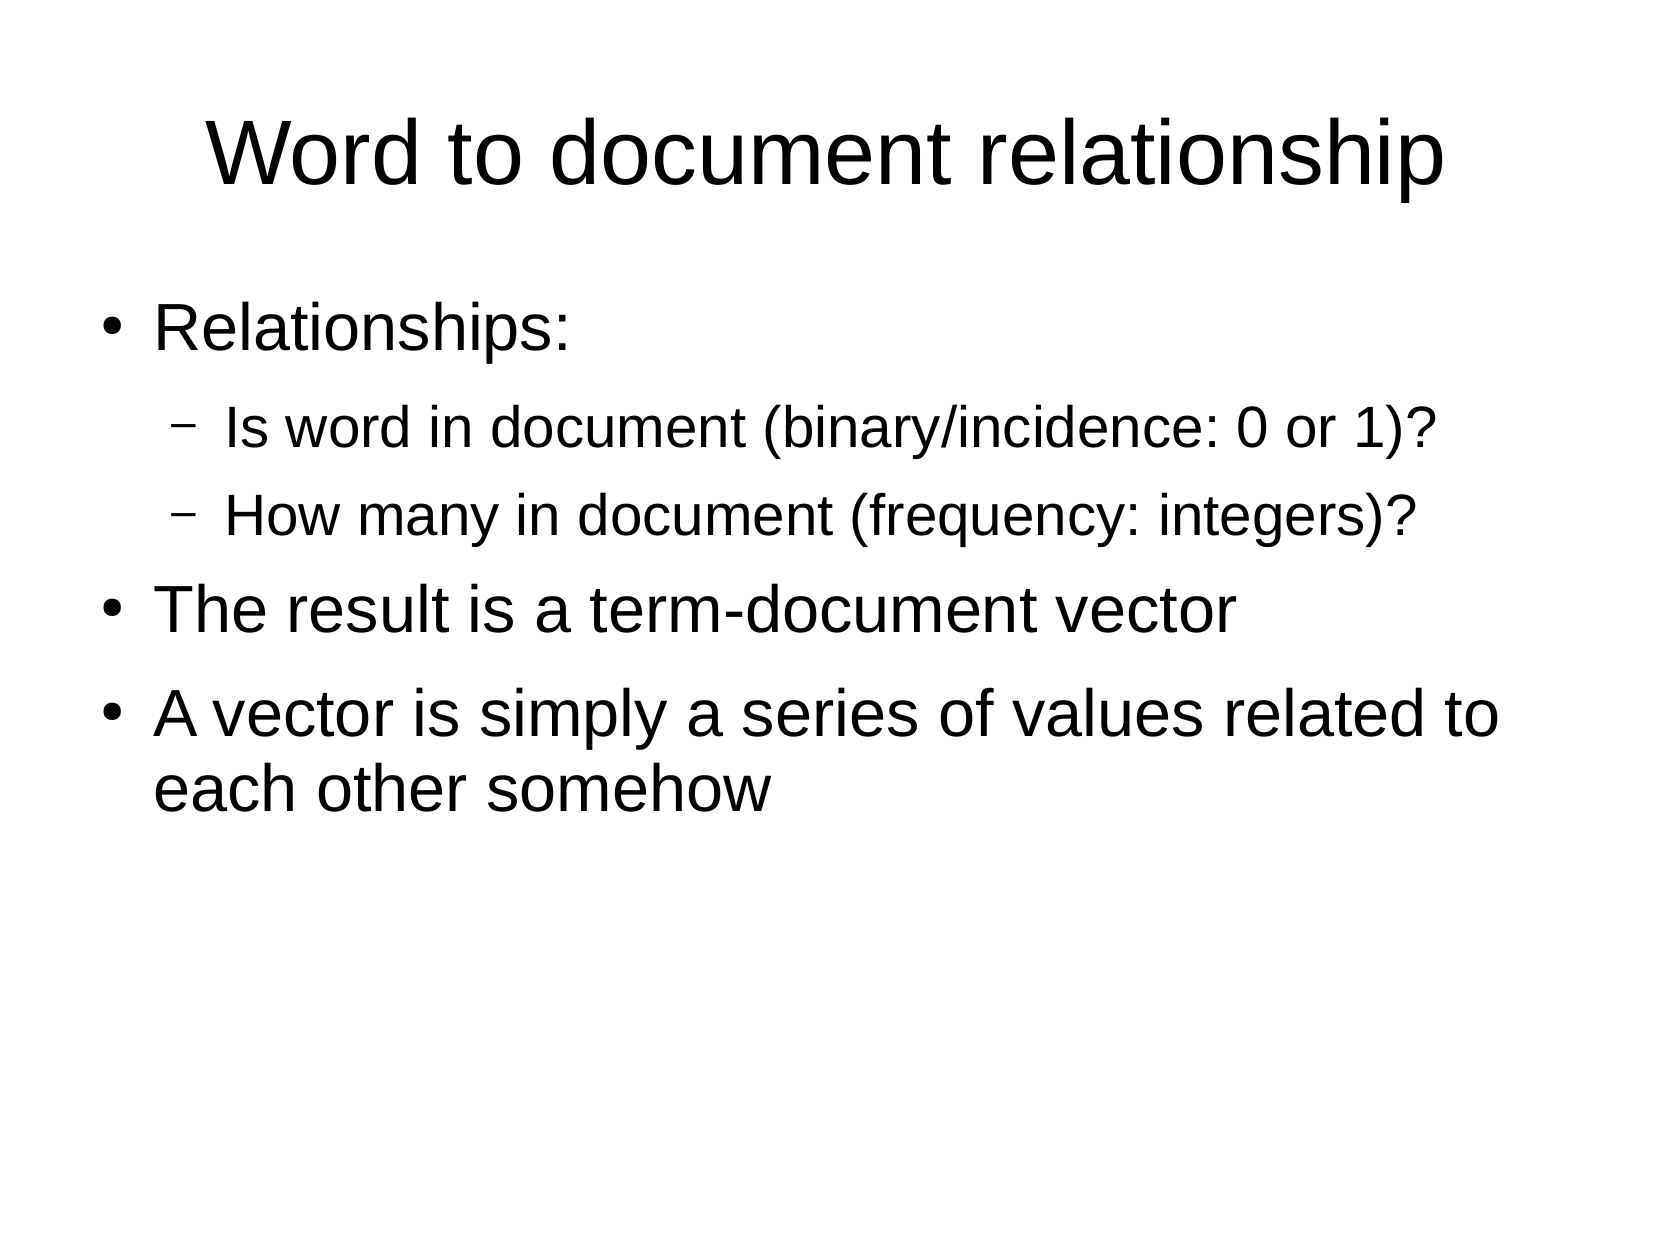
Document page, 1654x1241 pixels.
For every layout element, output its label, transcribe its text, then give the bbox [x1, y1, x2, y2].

list Relationships: Is word in document (binary/incidence: 0 or 1)? How many in document (frequency: integers)? The result is a term-document vector A vector is simply a series of values related to each other somehow [82, 290, 1571, 1010]
title Word to document relationship [82, 49, 1571, 257]
